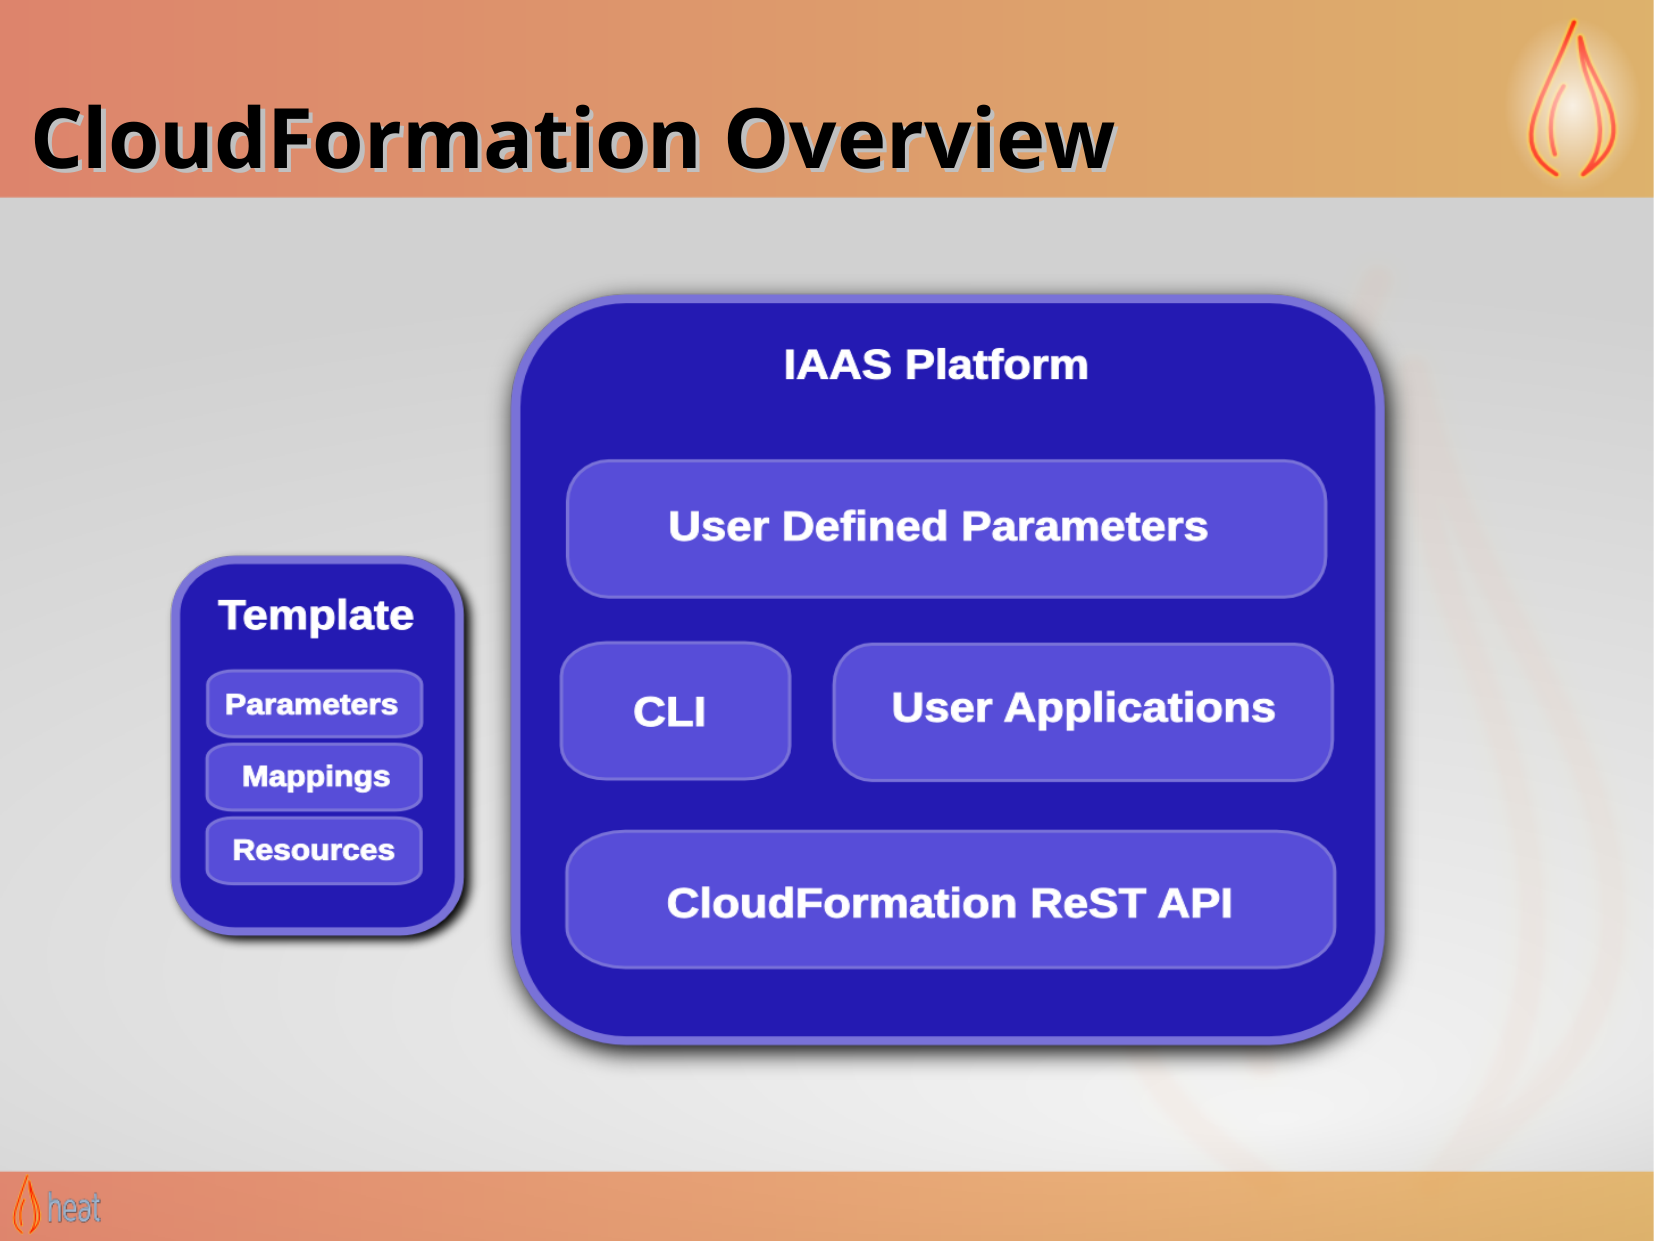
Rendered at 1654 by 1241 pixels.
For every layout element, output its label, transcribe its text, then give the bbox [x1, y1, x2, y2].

picture [0, 0, 1654, 1241]
title CloudFormation Overview [30, 23, 1606, 249]
